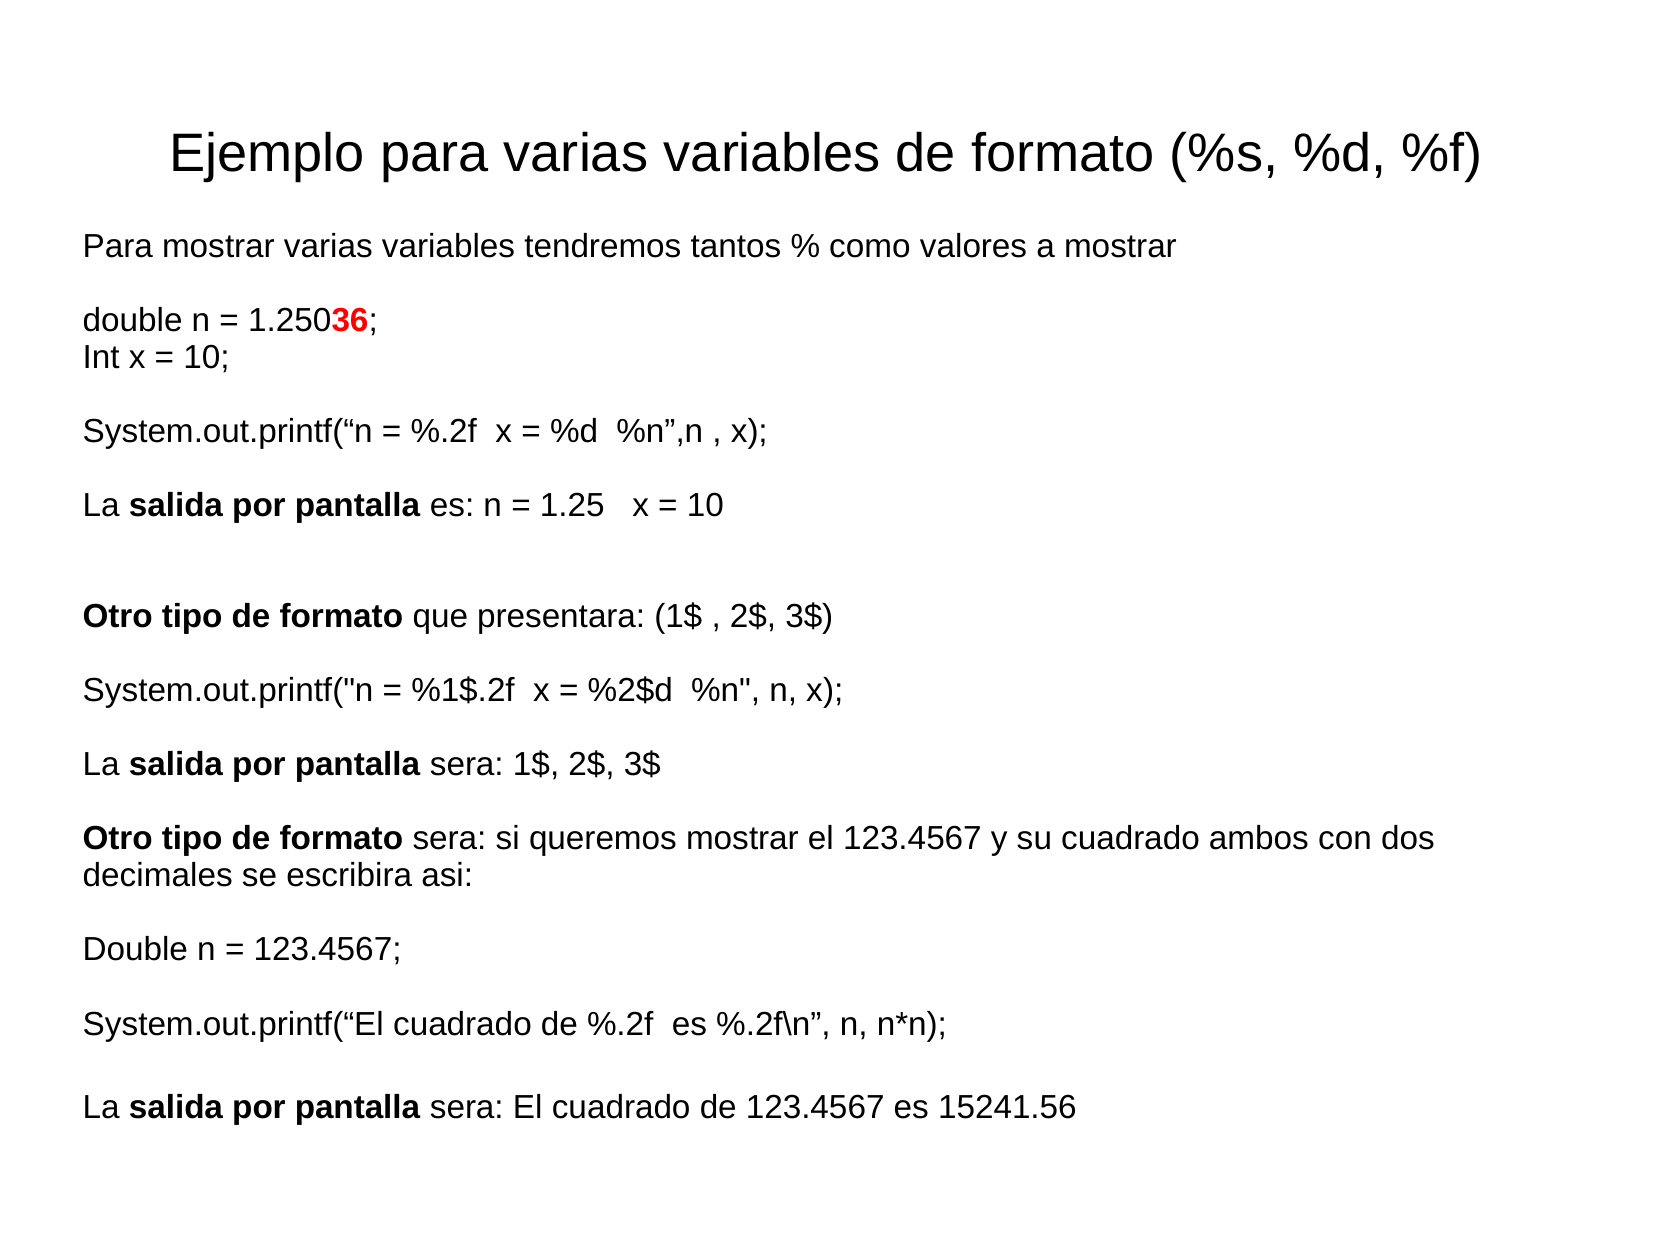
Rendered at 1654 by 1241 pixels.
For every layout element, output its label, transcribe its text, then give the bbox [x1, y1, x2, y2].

subtitle Para mostrar varias variables tendremos tantos % como valores a mostrar double n = 1.25036; Int x = 10; System.out.printf(“n = %.2f x = %d %n”,n , x); La salida por pantalla es: n = 1.25 x = 10 Otro tipo de formato que presentara: (1$ , 2$, 3$) System.out.printf("n = %1$.2f x = %2$d %n", n, x); La salida por pantalla sera: 1$, 2$, 3$ Otro tipo de formato sera: si queremos mostrar el 123.4567 y su cuadrado ambos con dos decimales se escribira asi: Double n = 123.4567; System.out.printf(“El cuadrado de %.2f es %.2f\n”, n, n*n); La salida por pantalla sera: El cuadrado de 123.4567 es 15241.56 [82, 221, 1571, 1178]
title Ejemplo para varias variables de formato (%s, %d, %f) [82, 49, 1571, 221]
